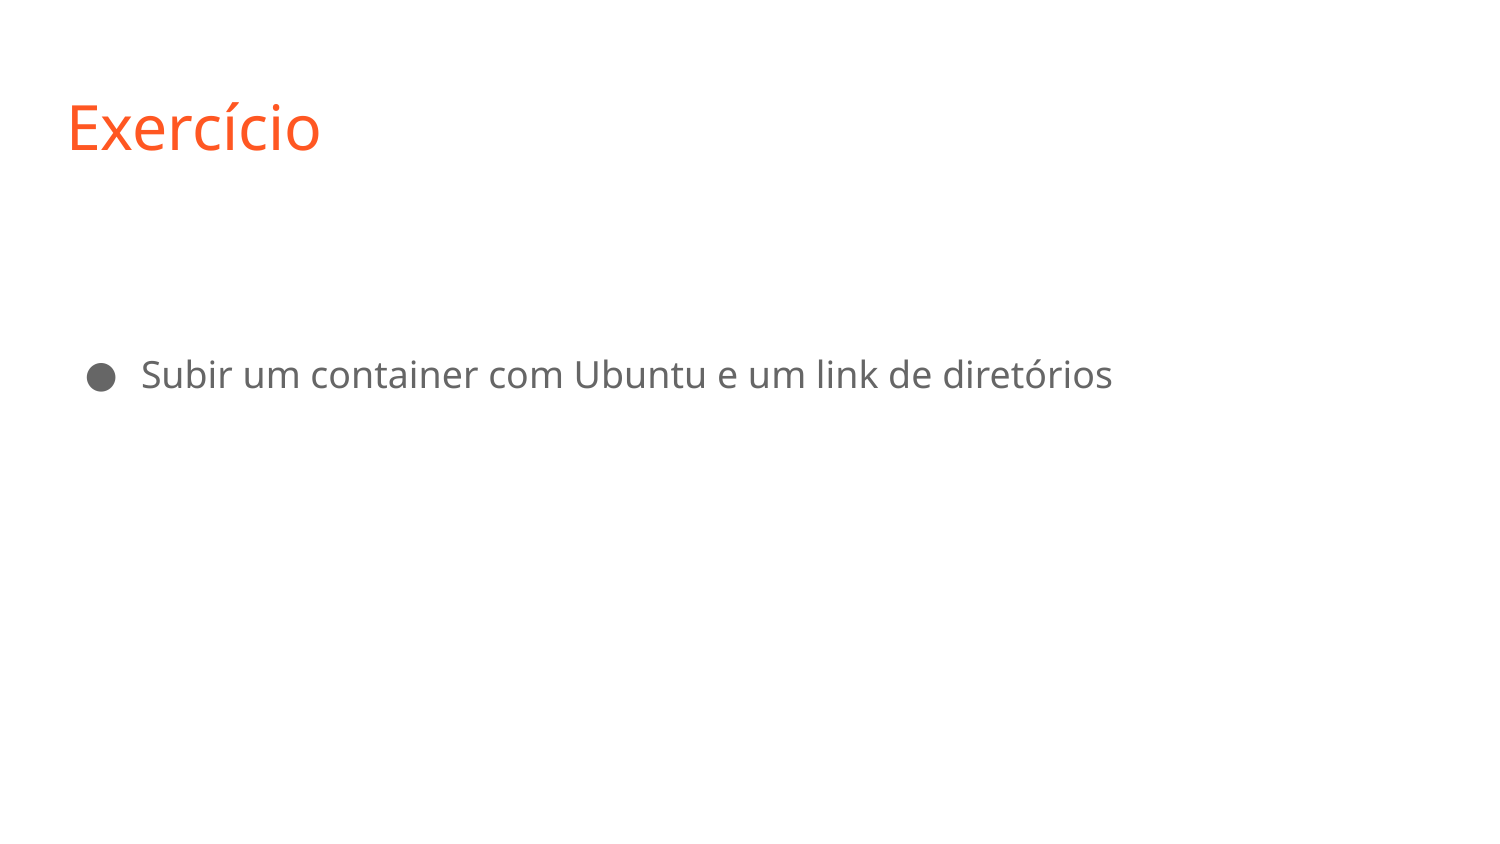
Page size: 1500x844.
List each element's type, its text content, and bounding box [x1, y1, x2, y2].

list Subir um container com Ubuntu e um link de diretórios [51, 329, 1449, 413]
title Exercício [51, 72, 1449, 167]
